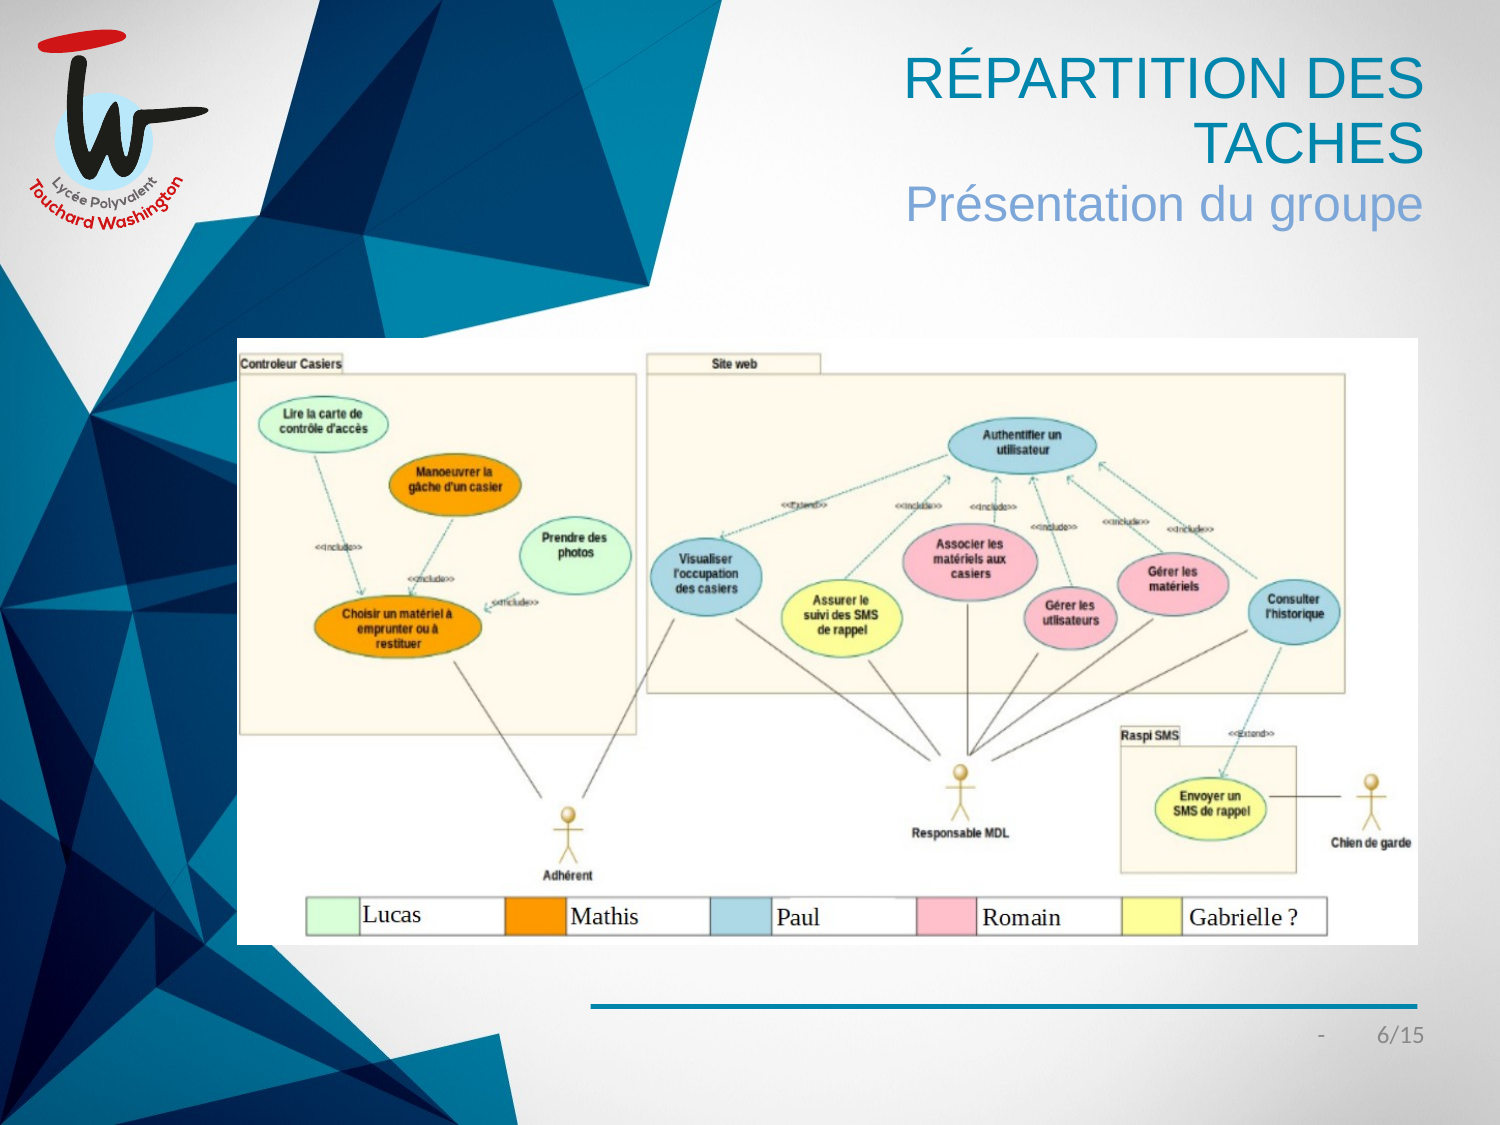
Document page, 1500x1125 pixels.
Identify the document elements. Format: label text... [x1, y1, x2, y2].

title RÉPARTITION DES TACHES Présentation du groupe [708, 44, 1425, 233]
picture [0, 0, 1500, 1125]
